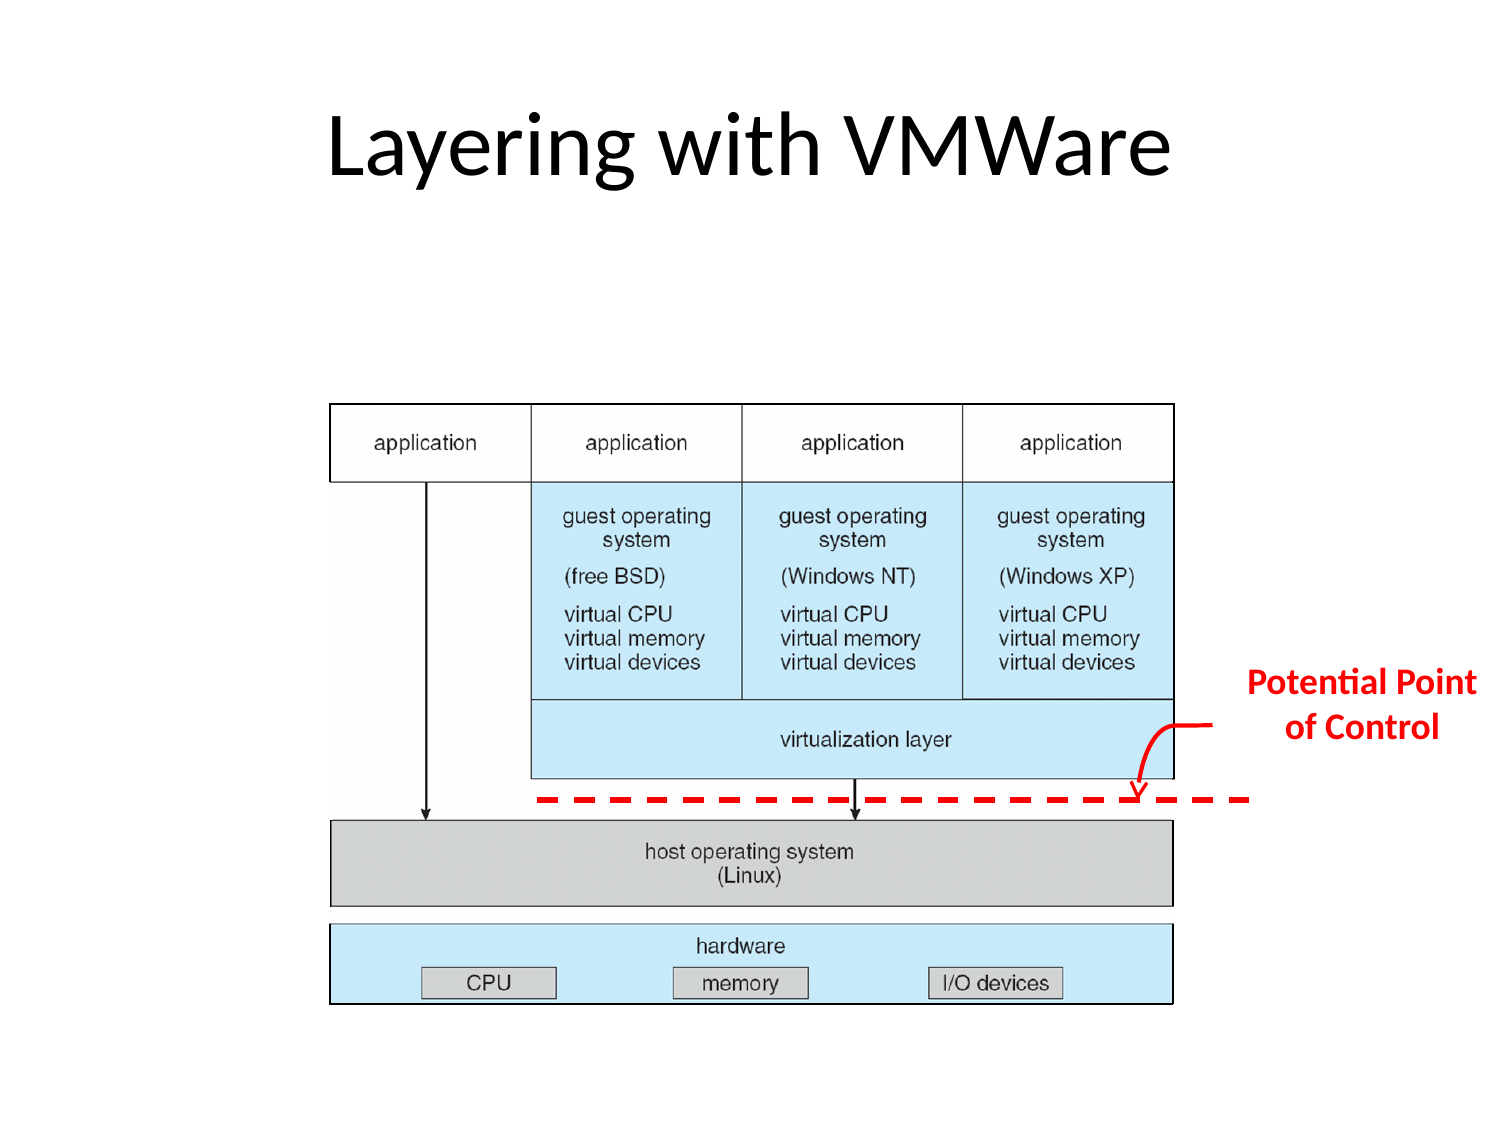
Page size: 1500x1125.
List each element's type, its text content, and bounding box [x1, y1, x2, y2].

title Layering with VMWare [75, 45, 1425, 233]
picture [324, 399, 1179, 1009]
text_box Potential Point of Control [1224, 649, 1500, 755]
